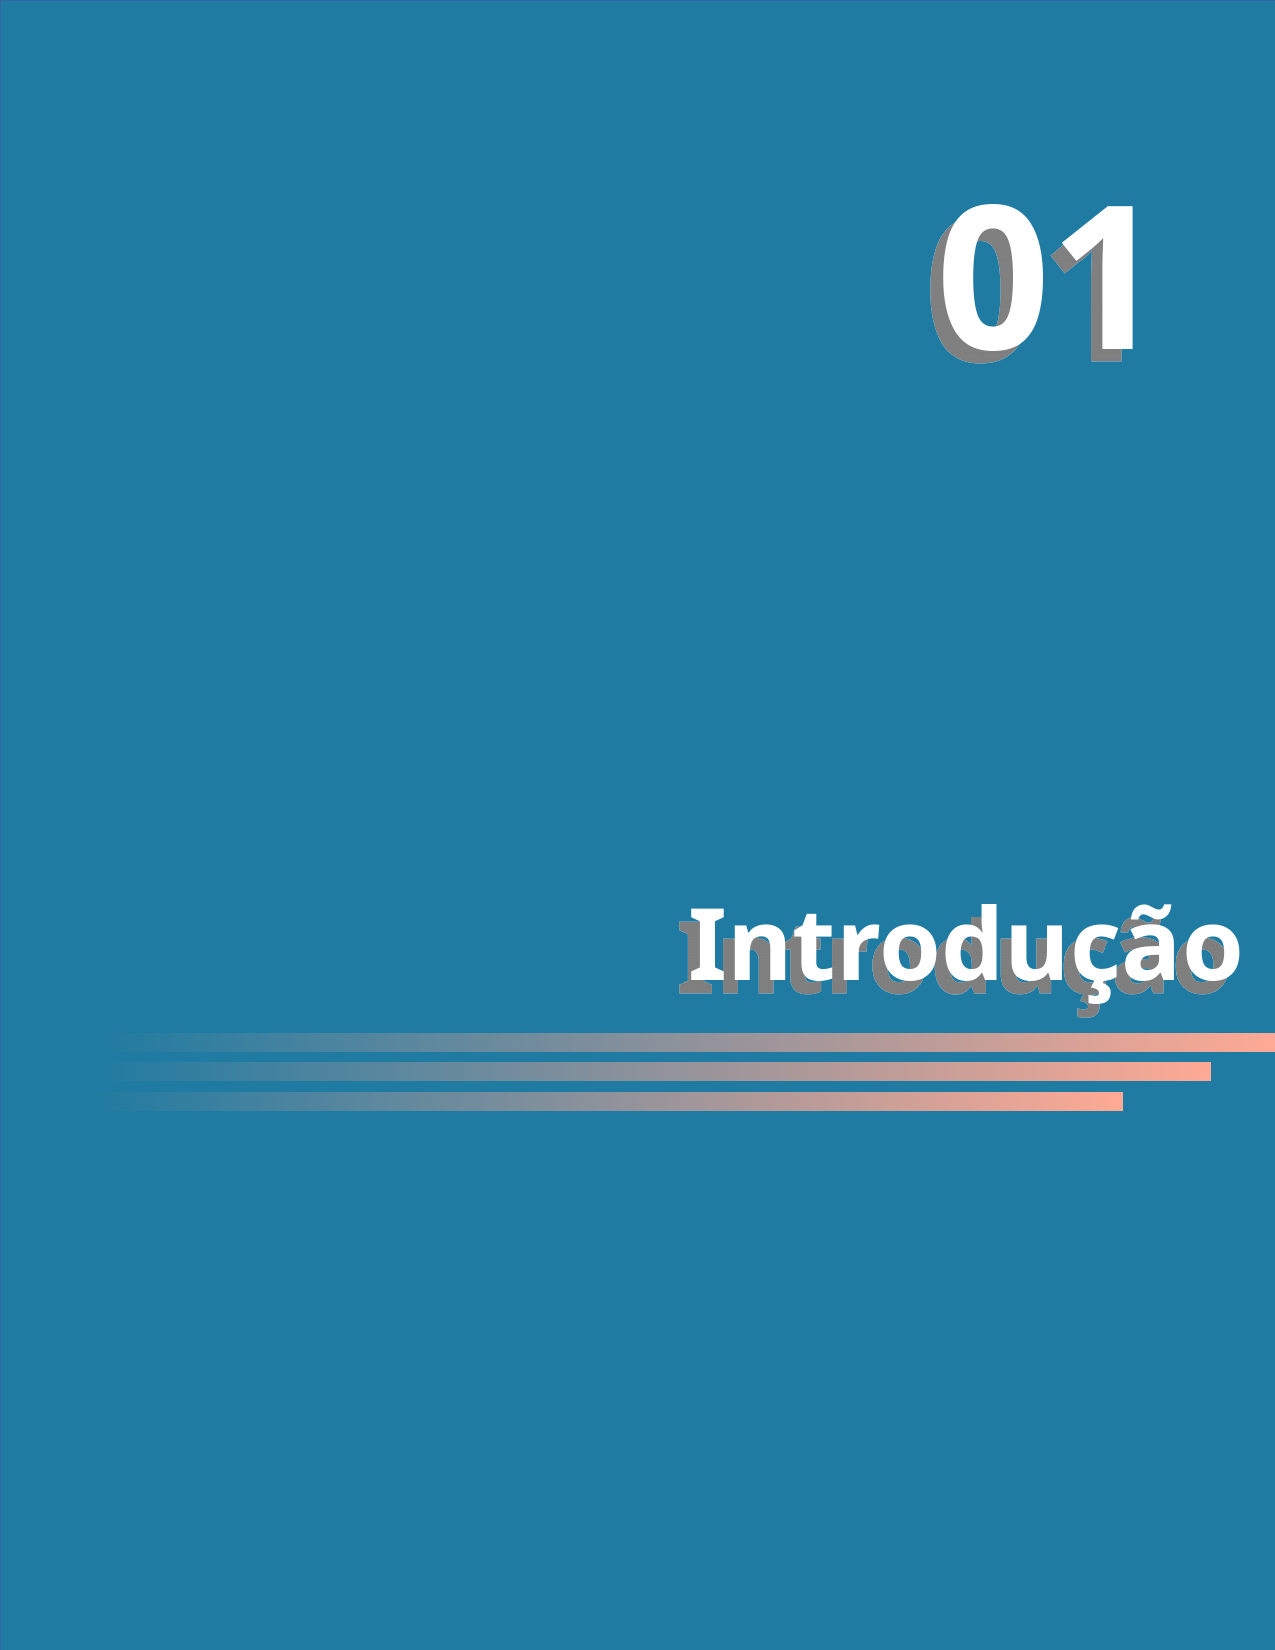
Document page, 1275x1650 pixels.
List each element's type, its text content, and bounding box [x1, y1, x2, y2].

text_box 01 [921, 64, 1217, 479]
text_box Introdução [647, 902, 1238, 1018]
text_box [0, 0, 1275, 1650]
